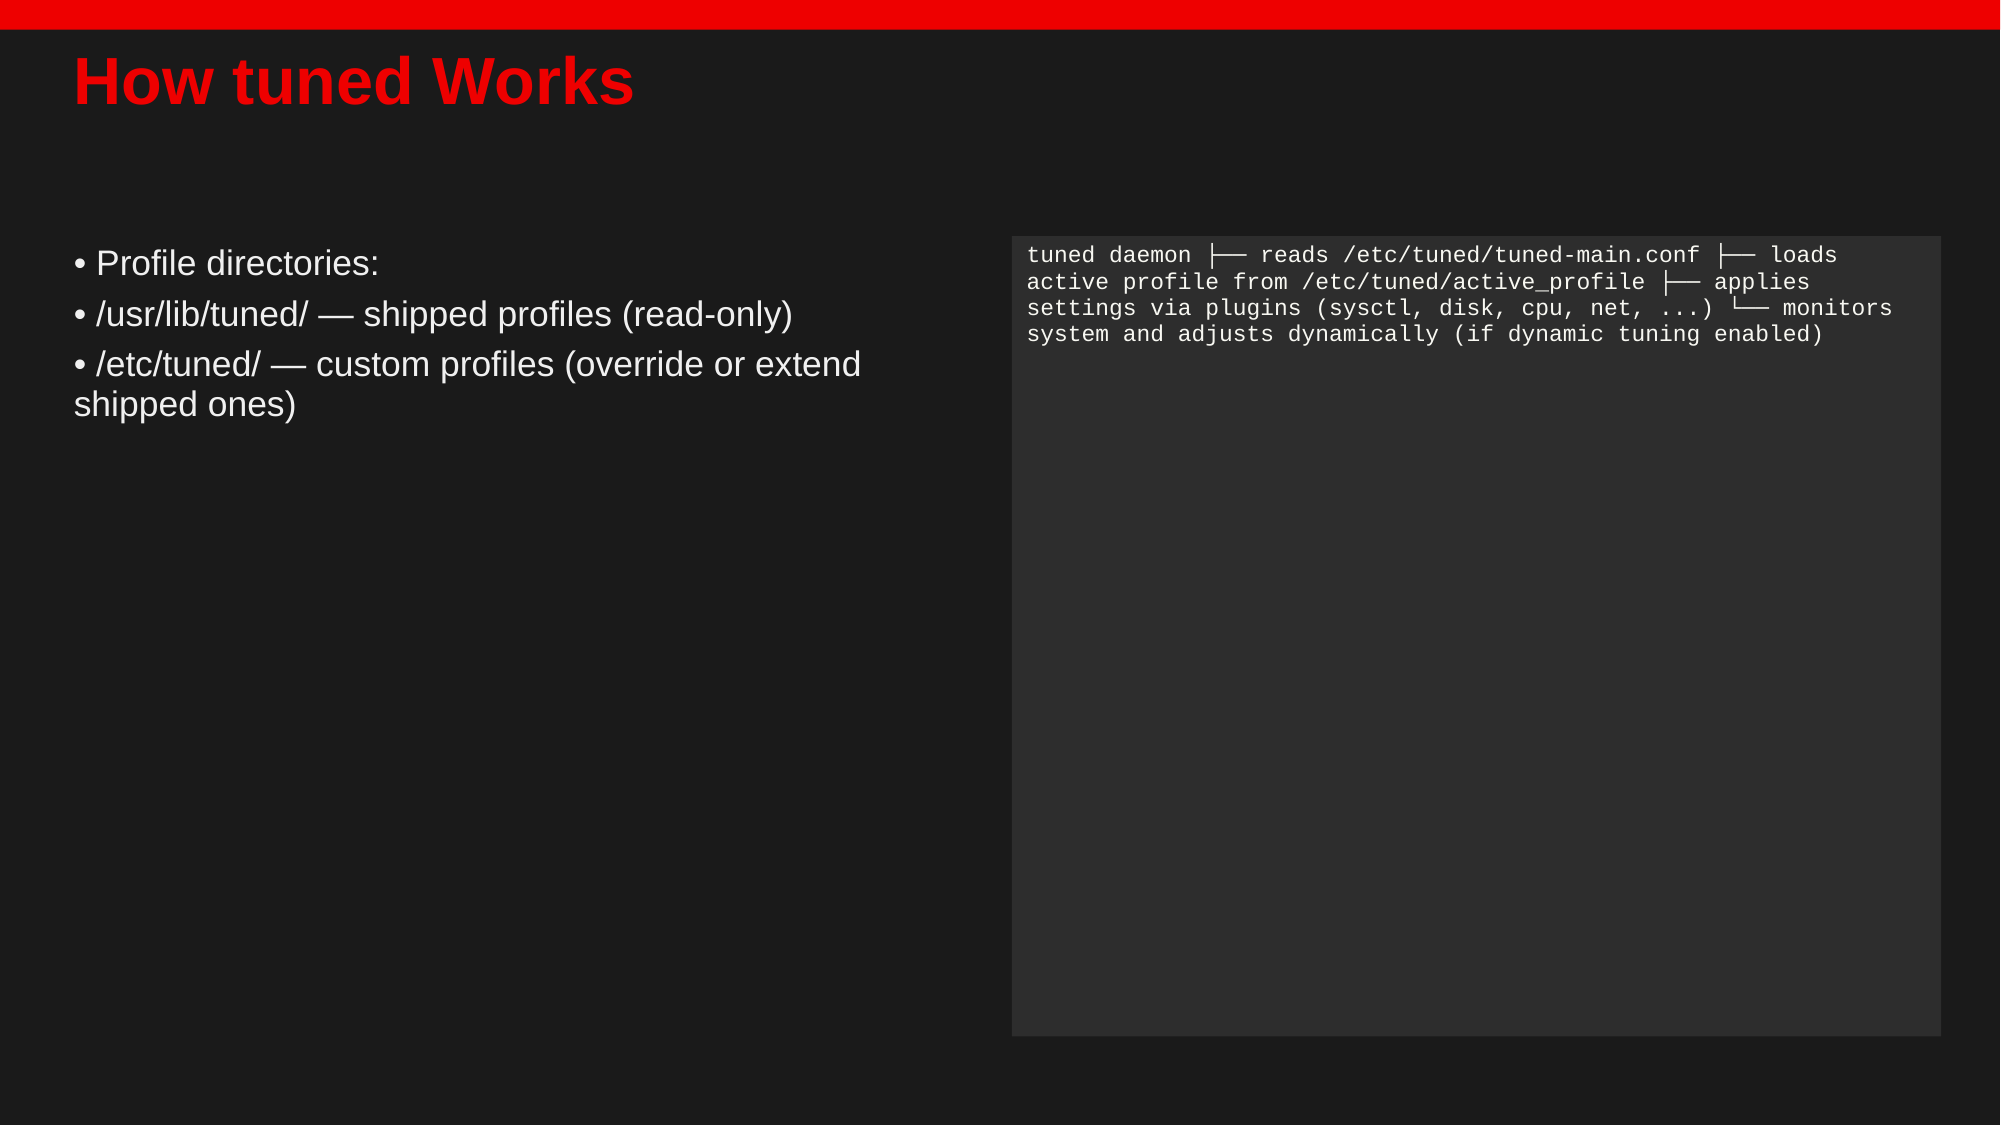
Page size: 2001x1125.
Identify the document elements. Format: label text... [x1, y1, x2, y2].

text_box tuned daemon ├── reads /etc/tuned/tuned-main.conf ├── loads active profile from /etc/tuned/active_profile ├── applies settings via plugins (sysctl, disk, cpu, net, ...) └── monitors system and adjusts dynamically (if dynamic tuning enabled) [1011, 236, 1942, 1037]
text_box • Profile directories: • /usr/lib/tuned/ — shipped profiles (read-only) • /etc/tuned/ — custom profiles (override or extend shipped ones) [59, 236, 989, 1037]
text_box How tuned Works [59, 36, 1942, 208]
text_box [0, 0, 2001, 30]
